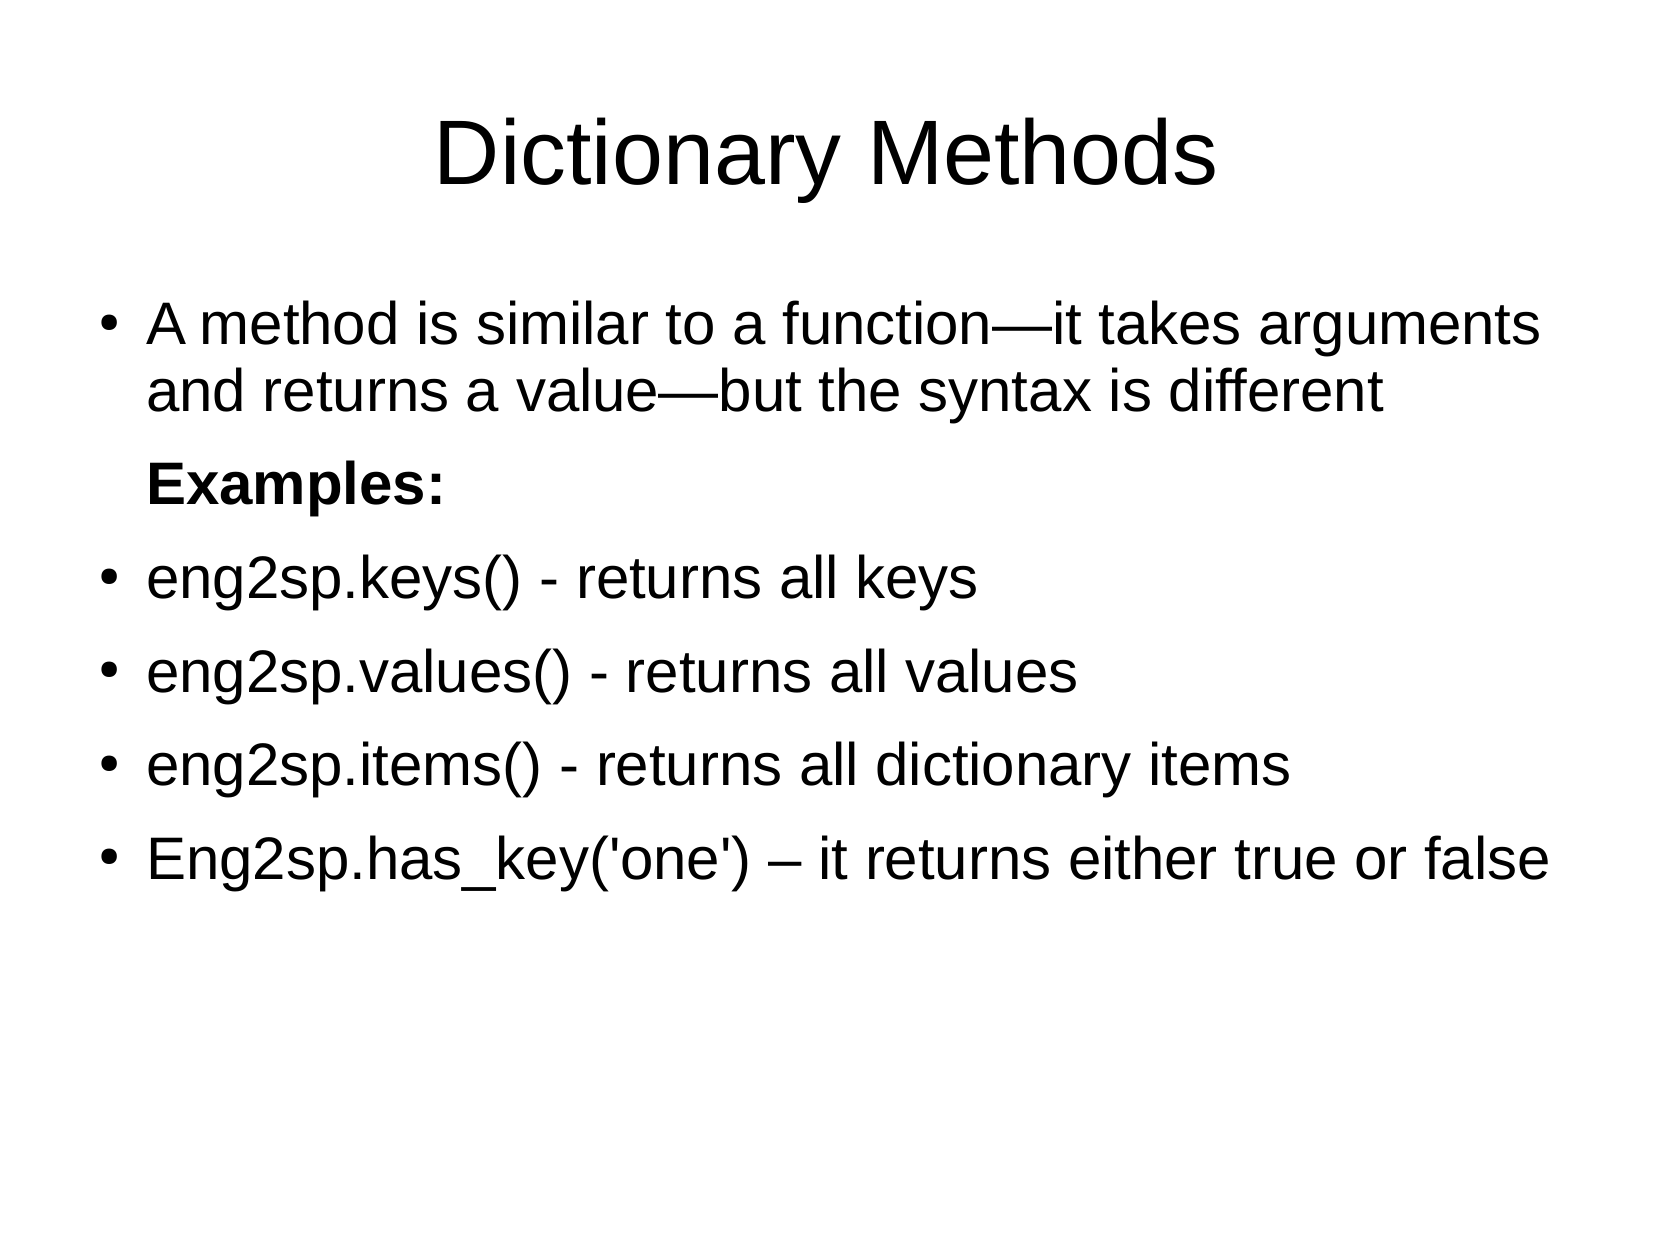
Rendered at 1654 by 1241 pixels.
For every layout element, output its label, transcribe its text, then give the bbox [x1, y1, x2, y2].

title Dictionary Methods [82, 49, 1571, 257]
list A method is similar to a function—it takes arguments and returns a value—but the syntax is different Examples: eng2sp.keys() - returns all keys eng2sp.values() - returns all values eng2sp.items() - returns all dictionary items Eng2sp.has_key('one') – it returns either true or false [82, 290, 1571, 1010]
